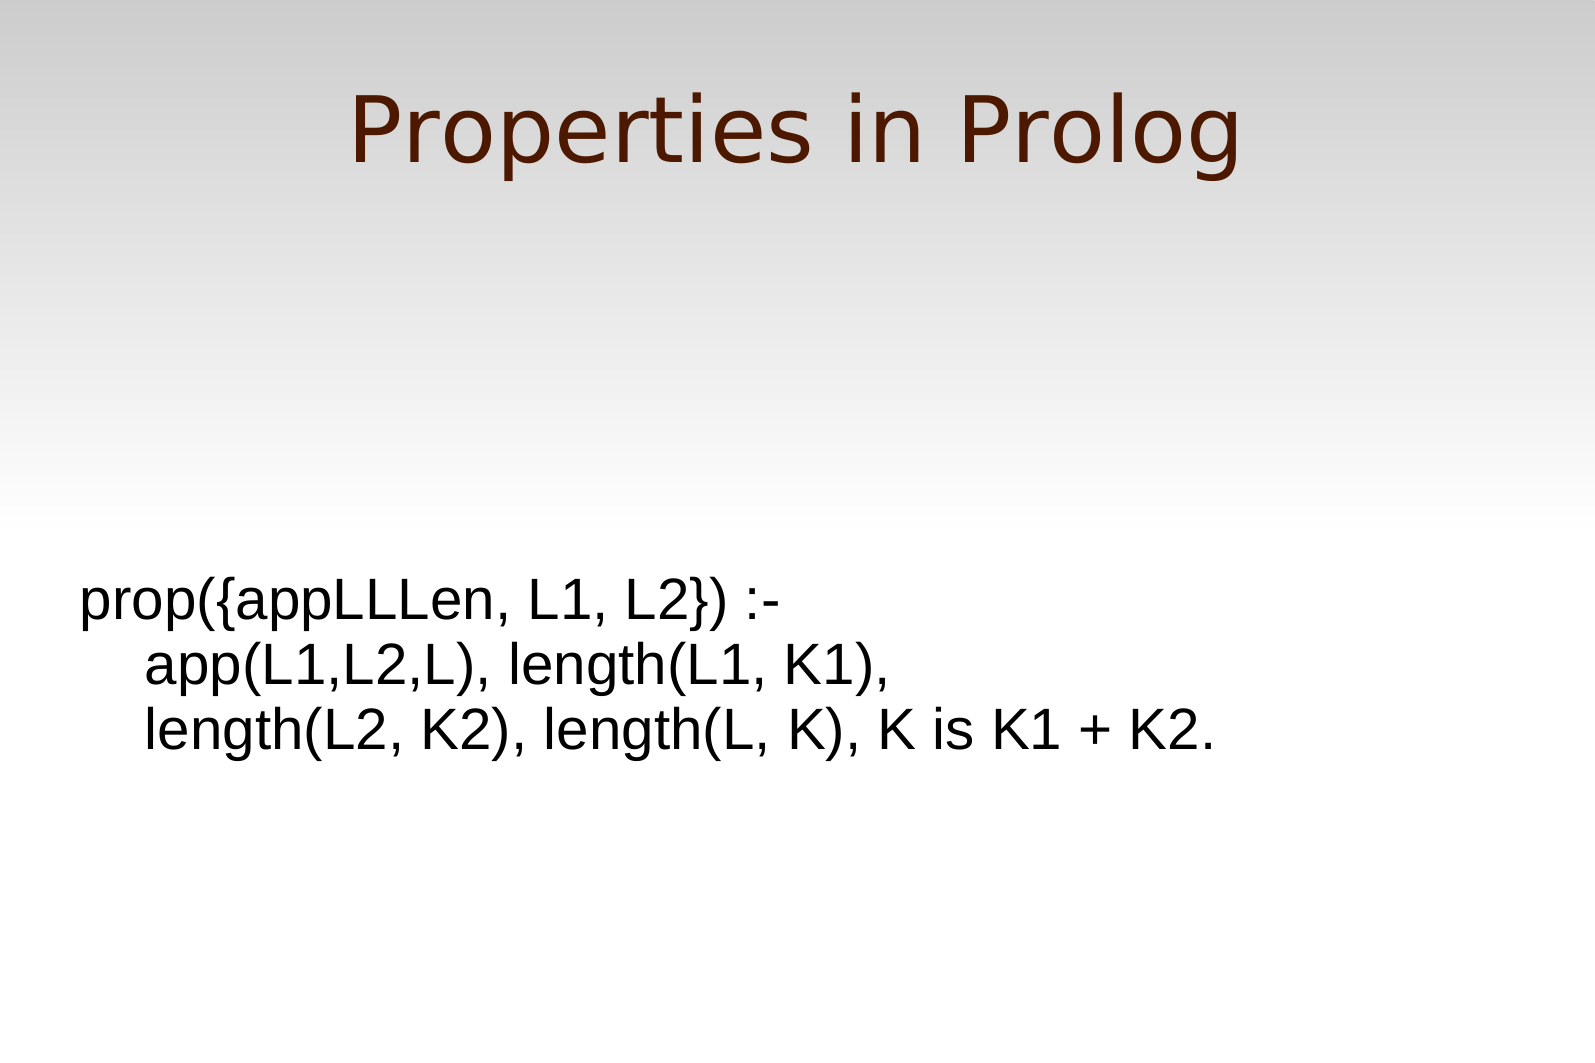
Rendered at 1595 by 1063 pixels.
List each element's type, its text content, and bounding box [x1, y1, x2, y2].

title Properties in Prolog [79, 42, 1515, 220]
subtitle prop({appLLLen, L1, L2}) :- app(L1,L2,L), length(L1, K1), length(L2, K2), length(L, K), K is K1 + K2. [79, 248, 1538, 951]
